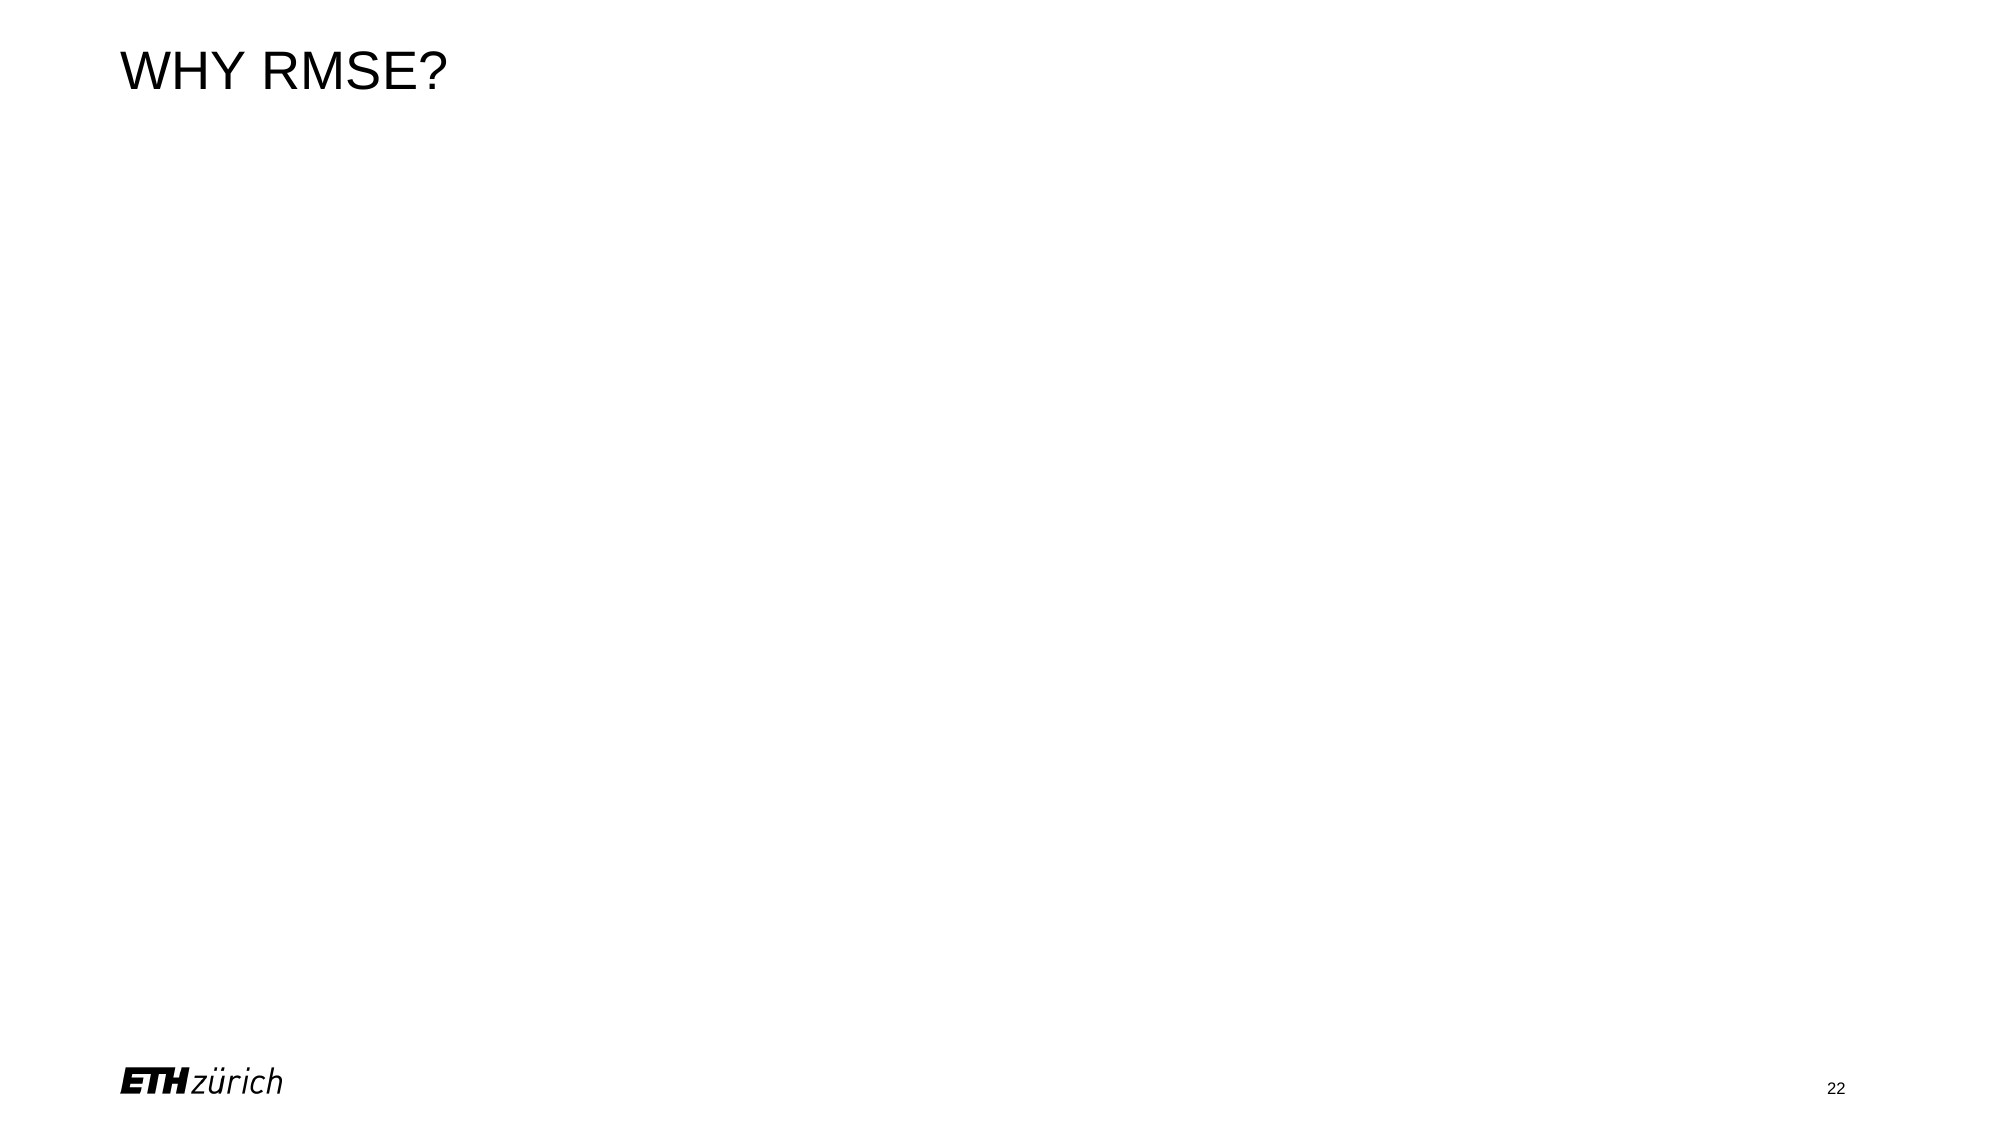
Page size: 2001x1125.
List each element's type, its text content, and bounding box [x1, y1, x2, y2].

slide_number 22 [1827, 1069, 1880, 1106]
title WHY RMSE? [120, 42, 1880, 191]
